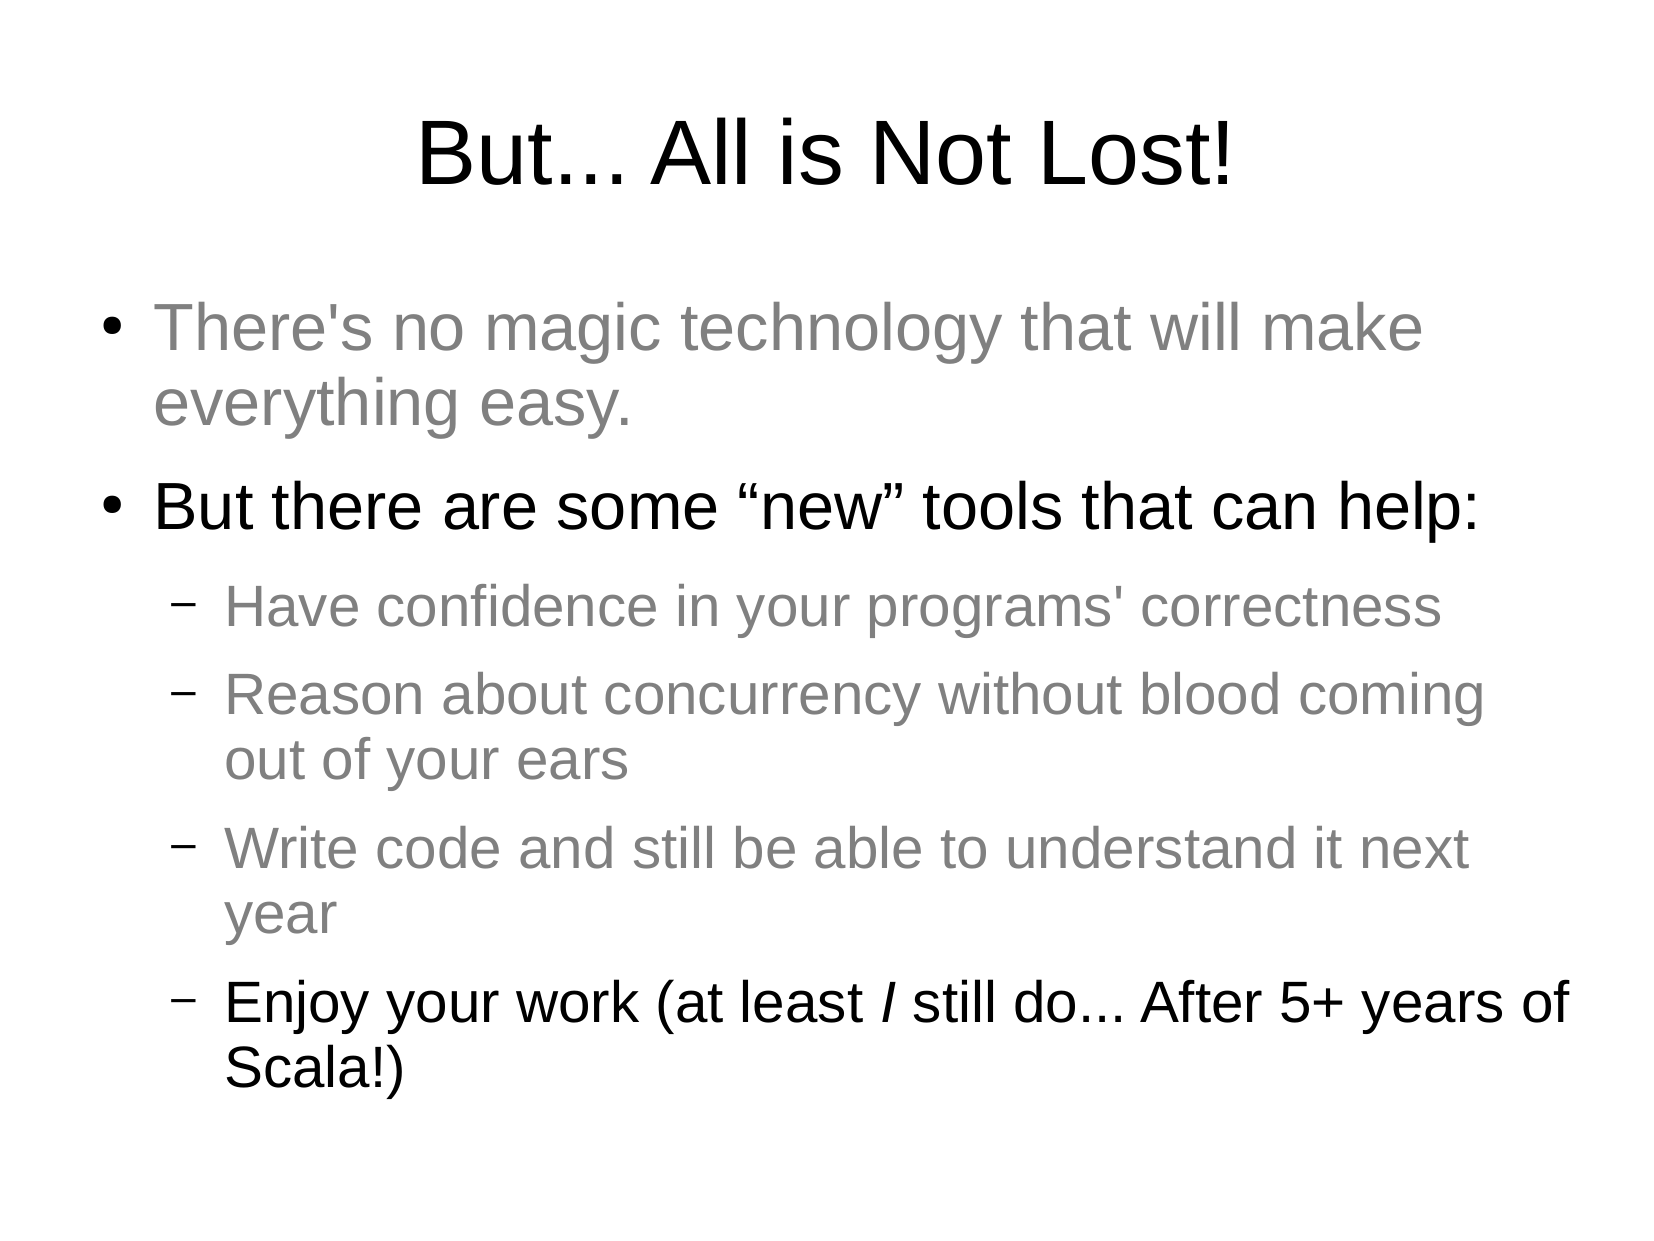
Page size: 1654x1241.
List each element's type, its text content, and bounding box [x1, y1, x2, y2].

title But... All is Not Lost! [82, 49, 1571, 257]
list There's no magic technology that will make everything easy. But there are some “new” tools that can help: Have confidence in your programs' correctness Reason about concurrency without blood coming out of your ears Write code and still be able to understand it next year Enjoy your work (at least I still do... After 5+ years of Scala!) [82, 290, 1571, 1201]
